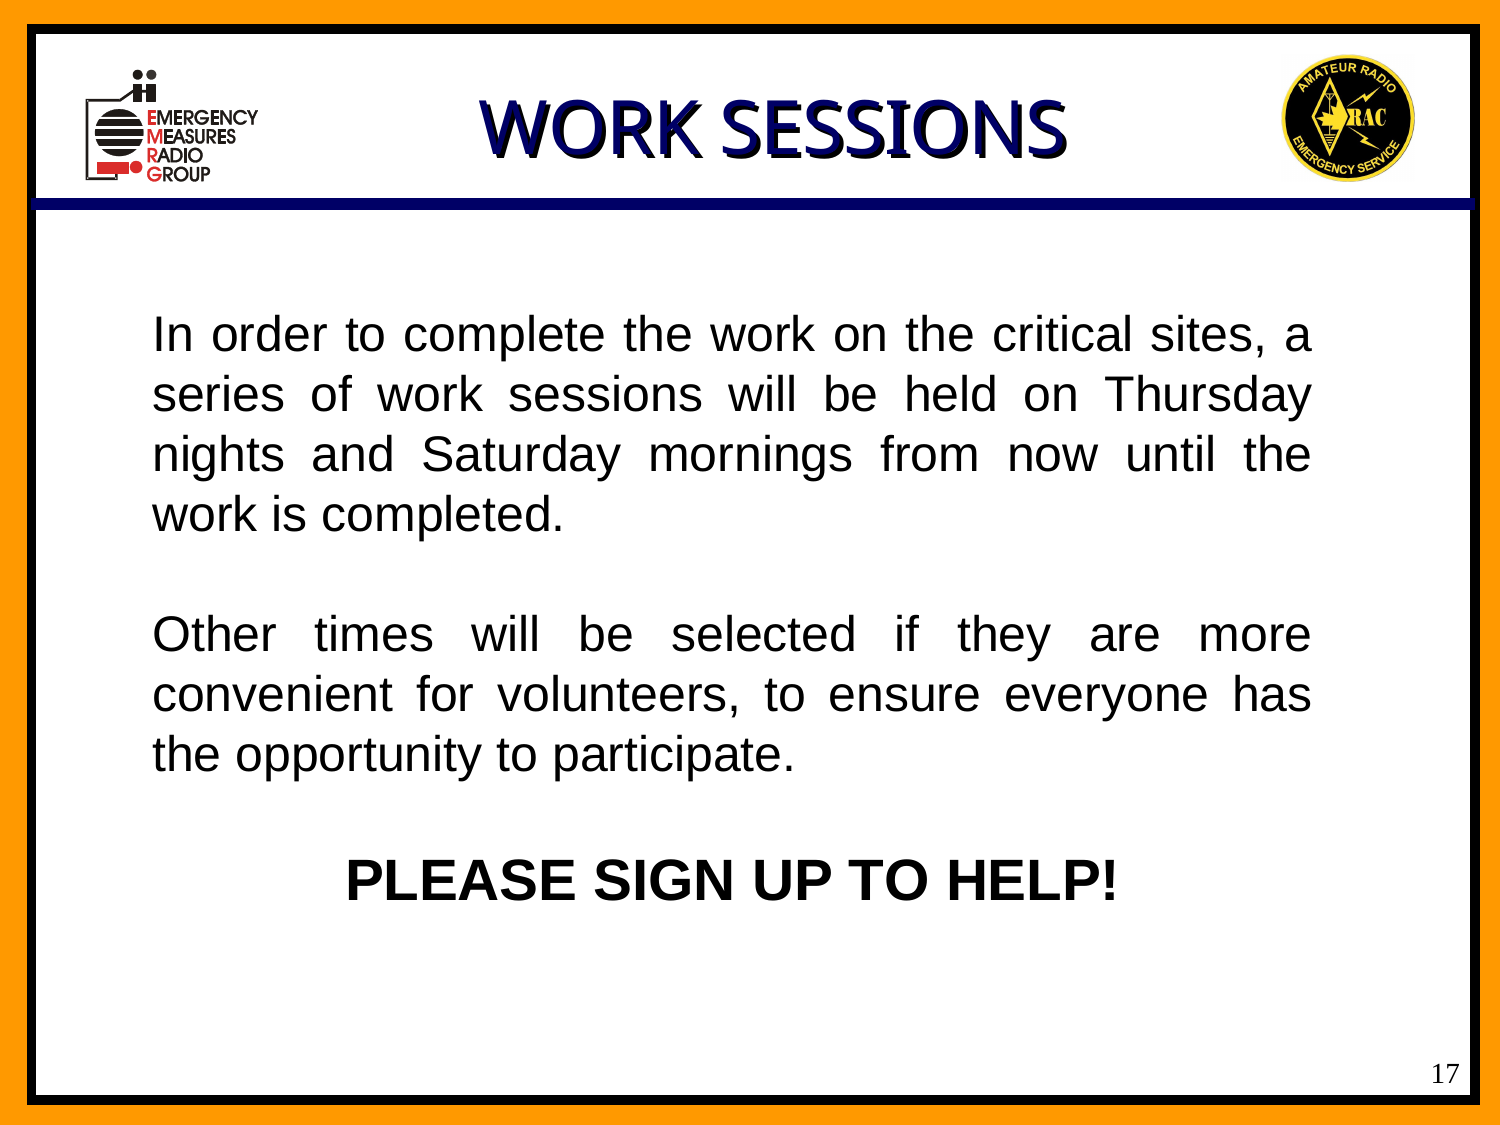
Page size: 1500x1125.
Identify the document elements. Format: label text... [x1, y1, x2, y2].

text_box In order to complete the work on the critical sites, a series of work sessions will be held on Thursday nights and Saturday mornings from now until the work is completed. Other times will be selected if they are more convenient for volunteers, to ensure everyone has the opportunity to participate. PLEASE SIGN UP TO HELP! [137, 293, 1329, 990]
picture [1281, 54, 1415, 182]
text_box WORK SESSIONS [463, 82, 1083, 179]
